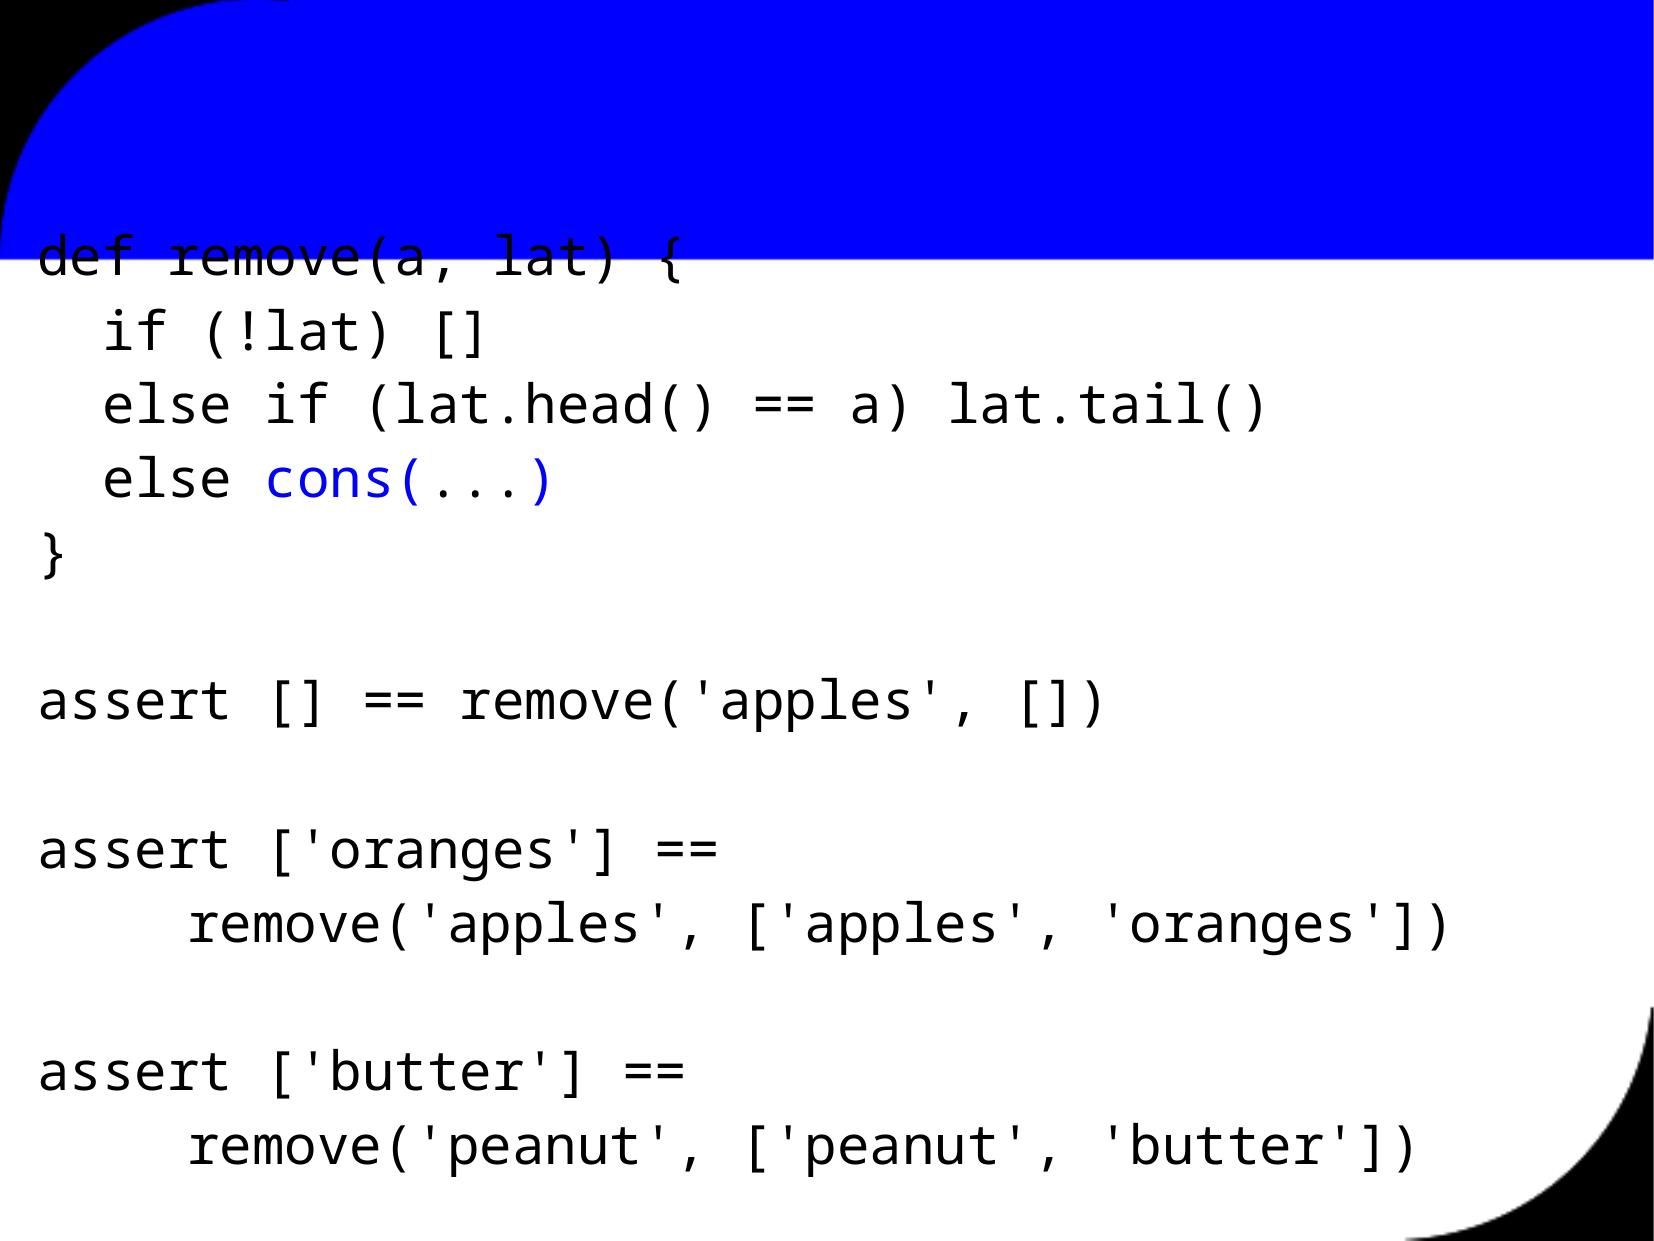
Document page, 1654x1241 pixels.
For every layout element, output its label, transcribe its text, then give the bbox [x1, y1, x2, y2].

subtitle def remove(a, lat) { if (!lat) [] else if (lat.head() == a) lat.tail() else cons(...) } assert [] == remove('apples', []) assert ['oranges'] == remove('apples', ['apples', 'oranges']) assert ['butter'] == remove('peanut', ['peanut', 'butter']) [37, 279, 1613, 1119]
picture [0, 0, 1654, 1241]
